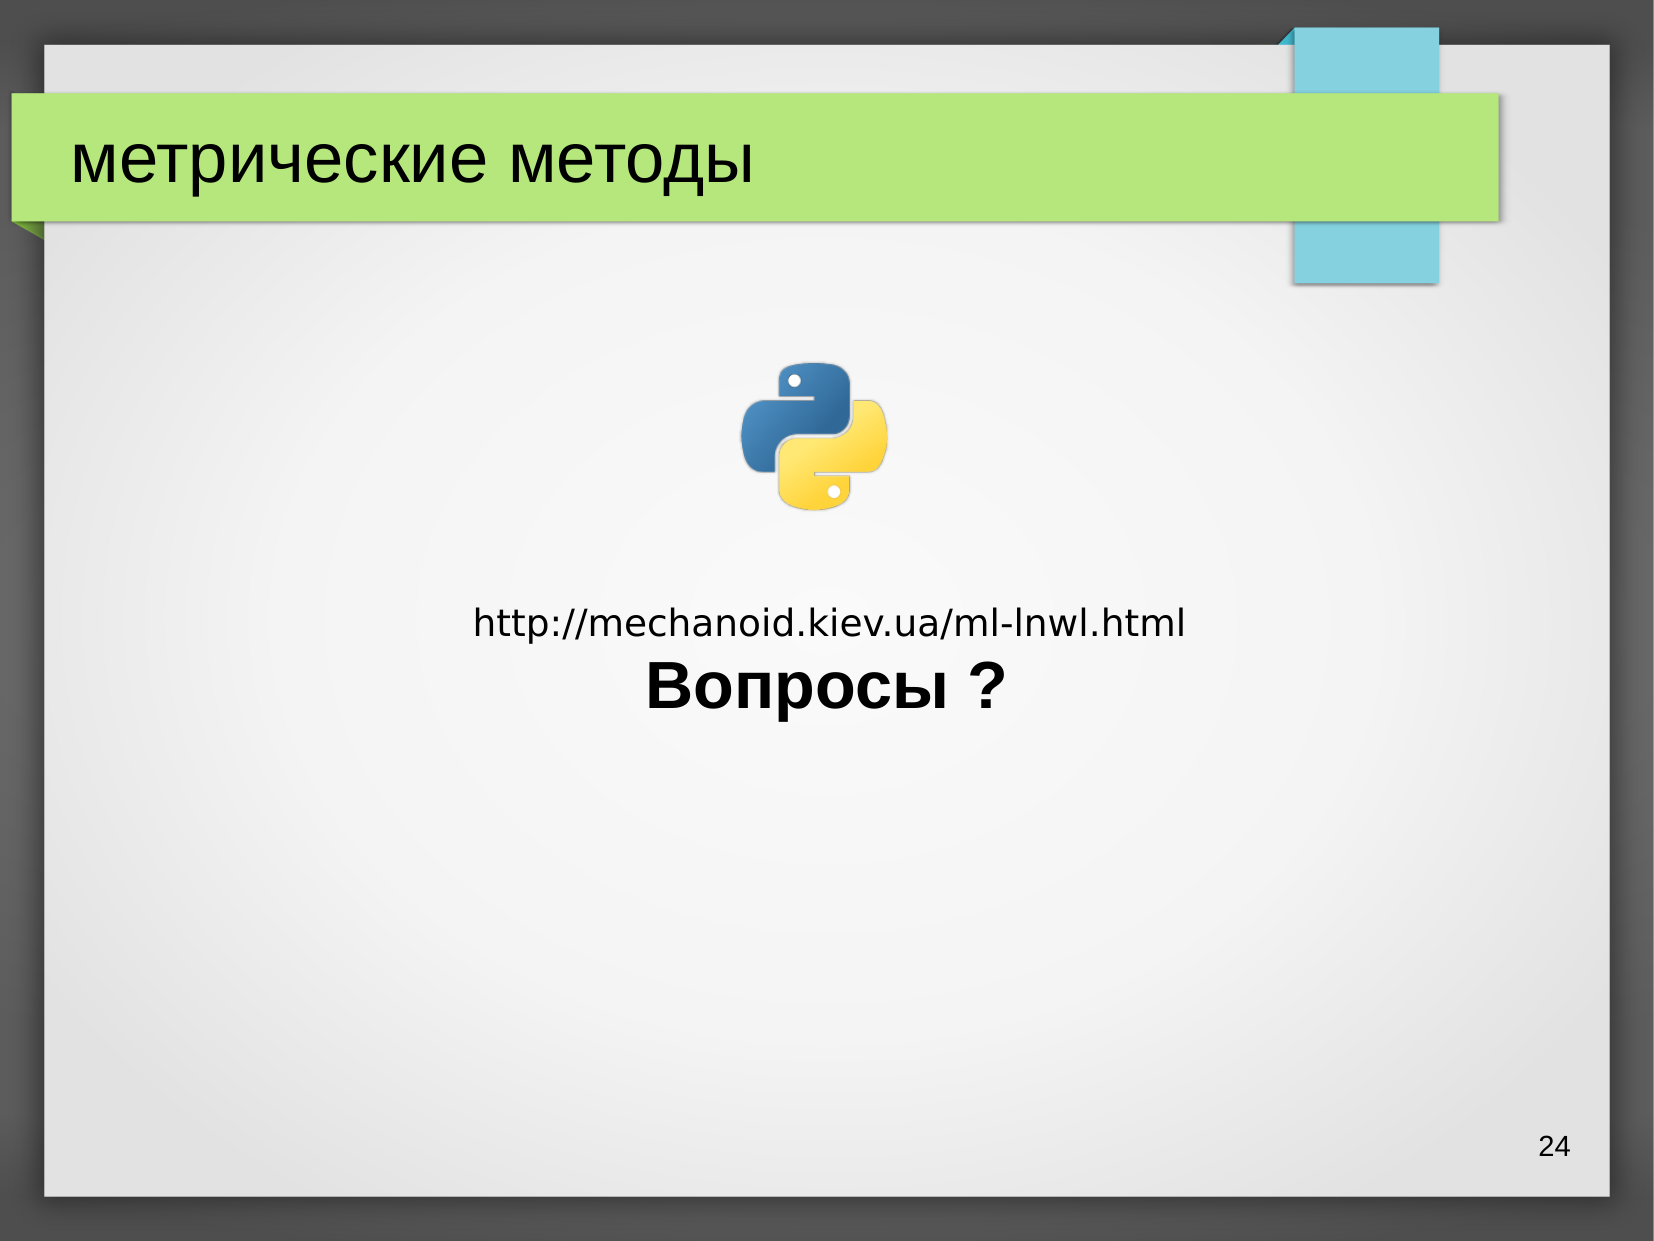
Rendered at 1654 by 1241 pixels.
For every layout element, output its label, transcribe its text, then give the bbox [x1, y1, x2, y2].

text_box http://mechanoid.kiev.ua/ml-lnwl.html [458, 594, 1203, 653]
picture [0, 0, 1654, 1241]
title метрические методы [70, 118, 1205, 199]
subtitle Вопросы ? [82, 236, 1571, 1134]
